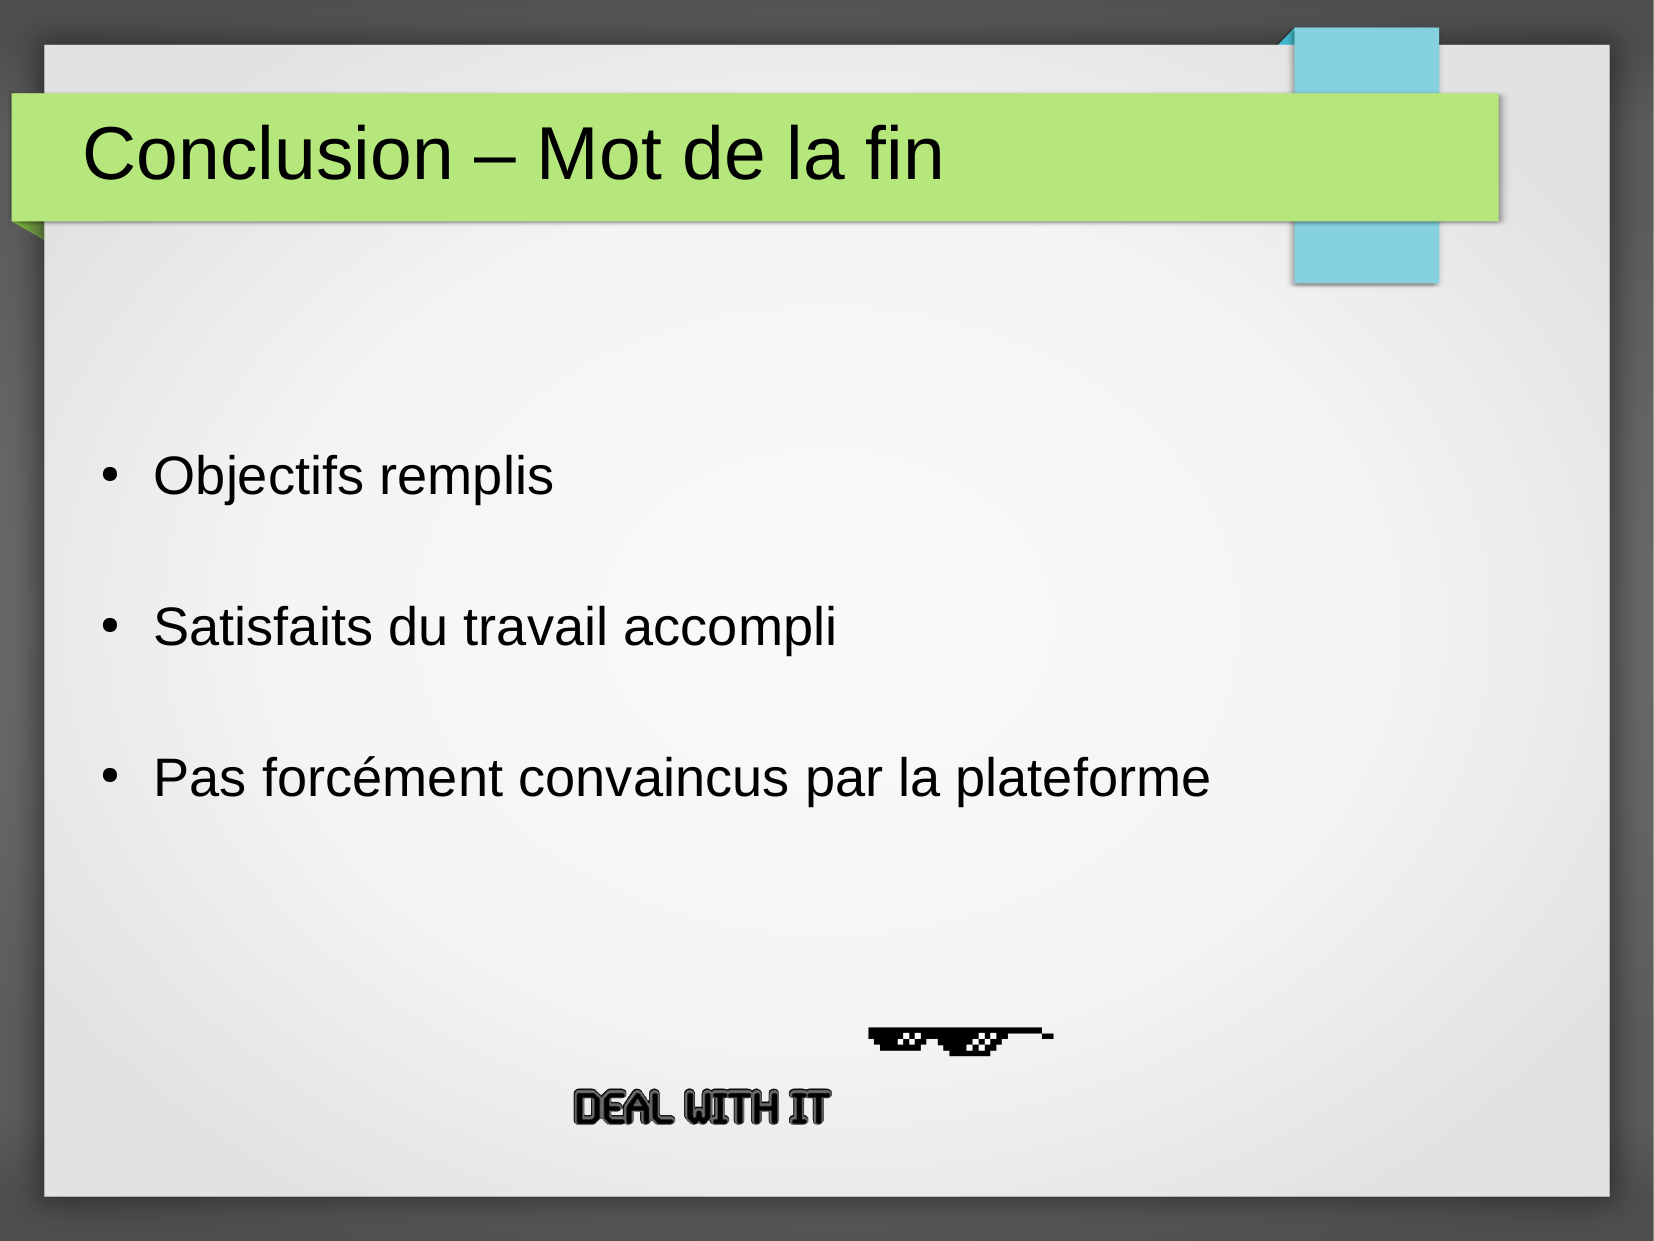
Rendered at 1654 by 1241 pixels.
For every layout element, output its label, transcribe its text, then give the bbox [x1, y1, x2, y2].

title Conclusion – Mot de la fin [82, 94, 1264, 213]
picture [0, 0, 1654, 1241]
list Objectifs remplis Satisfaits du travail accompli Pas forcément convaincus par la plateforme [82, 295, 1571, 1015]
